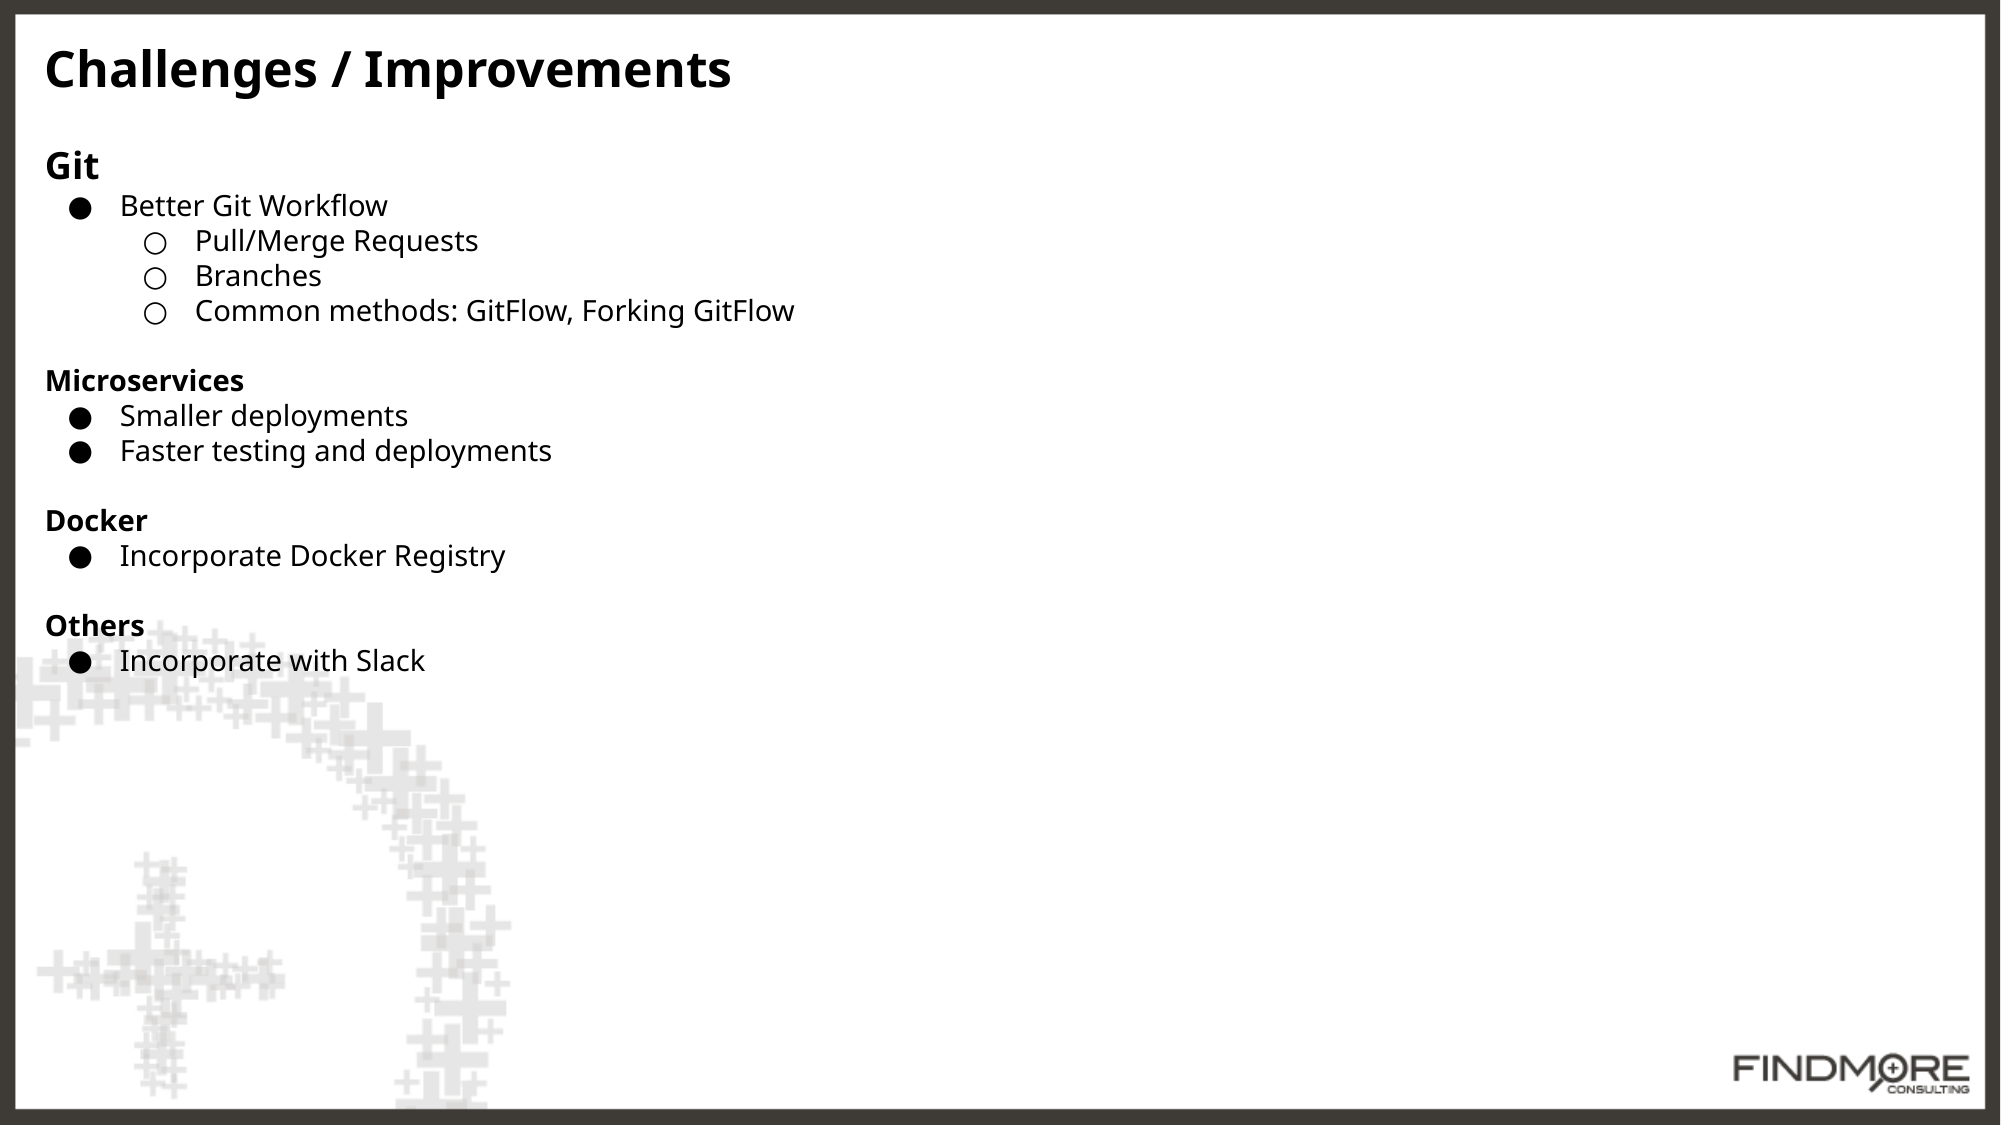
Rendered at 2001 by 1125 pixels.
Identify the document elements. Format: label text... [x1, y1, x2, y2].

text_box Challenges / Improvements Git Better Git Workflow Pull/Merge Requests Branches Common methods: GitFlow, Forking GitFlow Microservices Smaller deployments Faster testing and deployments Docker Incorporate Docker Registry Others Incorporate with Slack [29, 30, 1950, 1062]
picture [0, 0, 2001, 1125]
